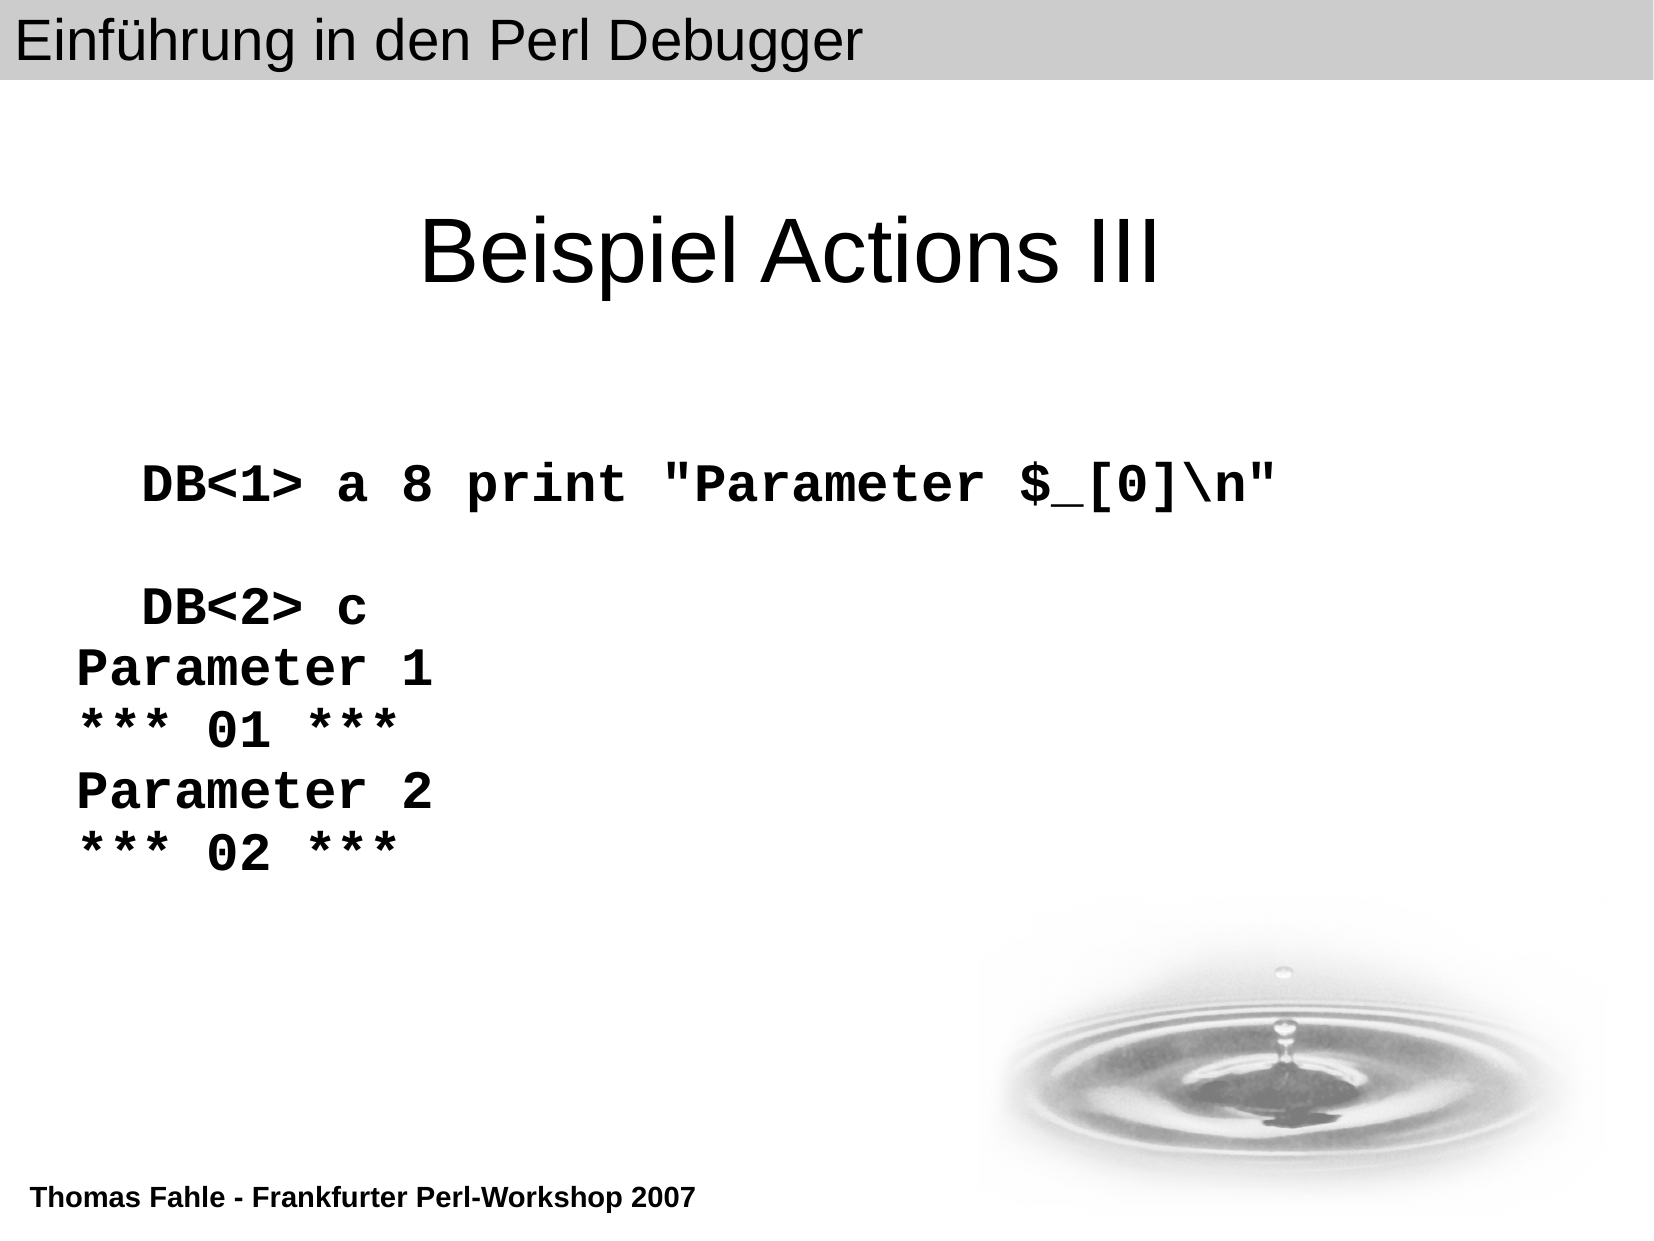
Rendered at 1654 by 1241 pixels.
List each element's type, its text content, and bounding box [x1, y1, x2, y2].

subtitle DB<1> a 8 print "Parameter $_[0]\n" DB<2> c Parameter 1 *** 01 *** Parameter 2 *** 02 *** [76, 375, 1565, 968]
title Beispiel Actions III [47, 154, 1536, 347]
picture [0, 80, 1654, 1241]
